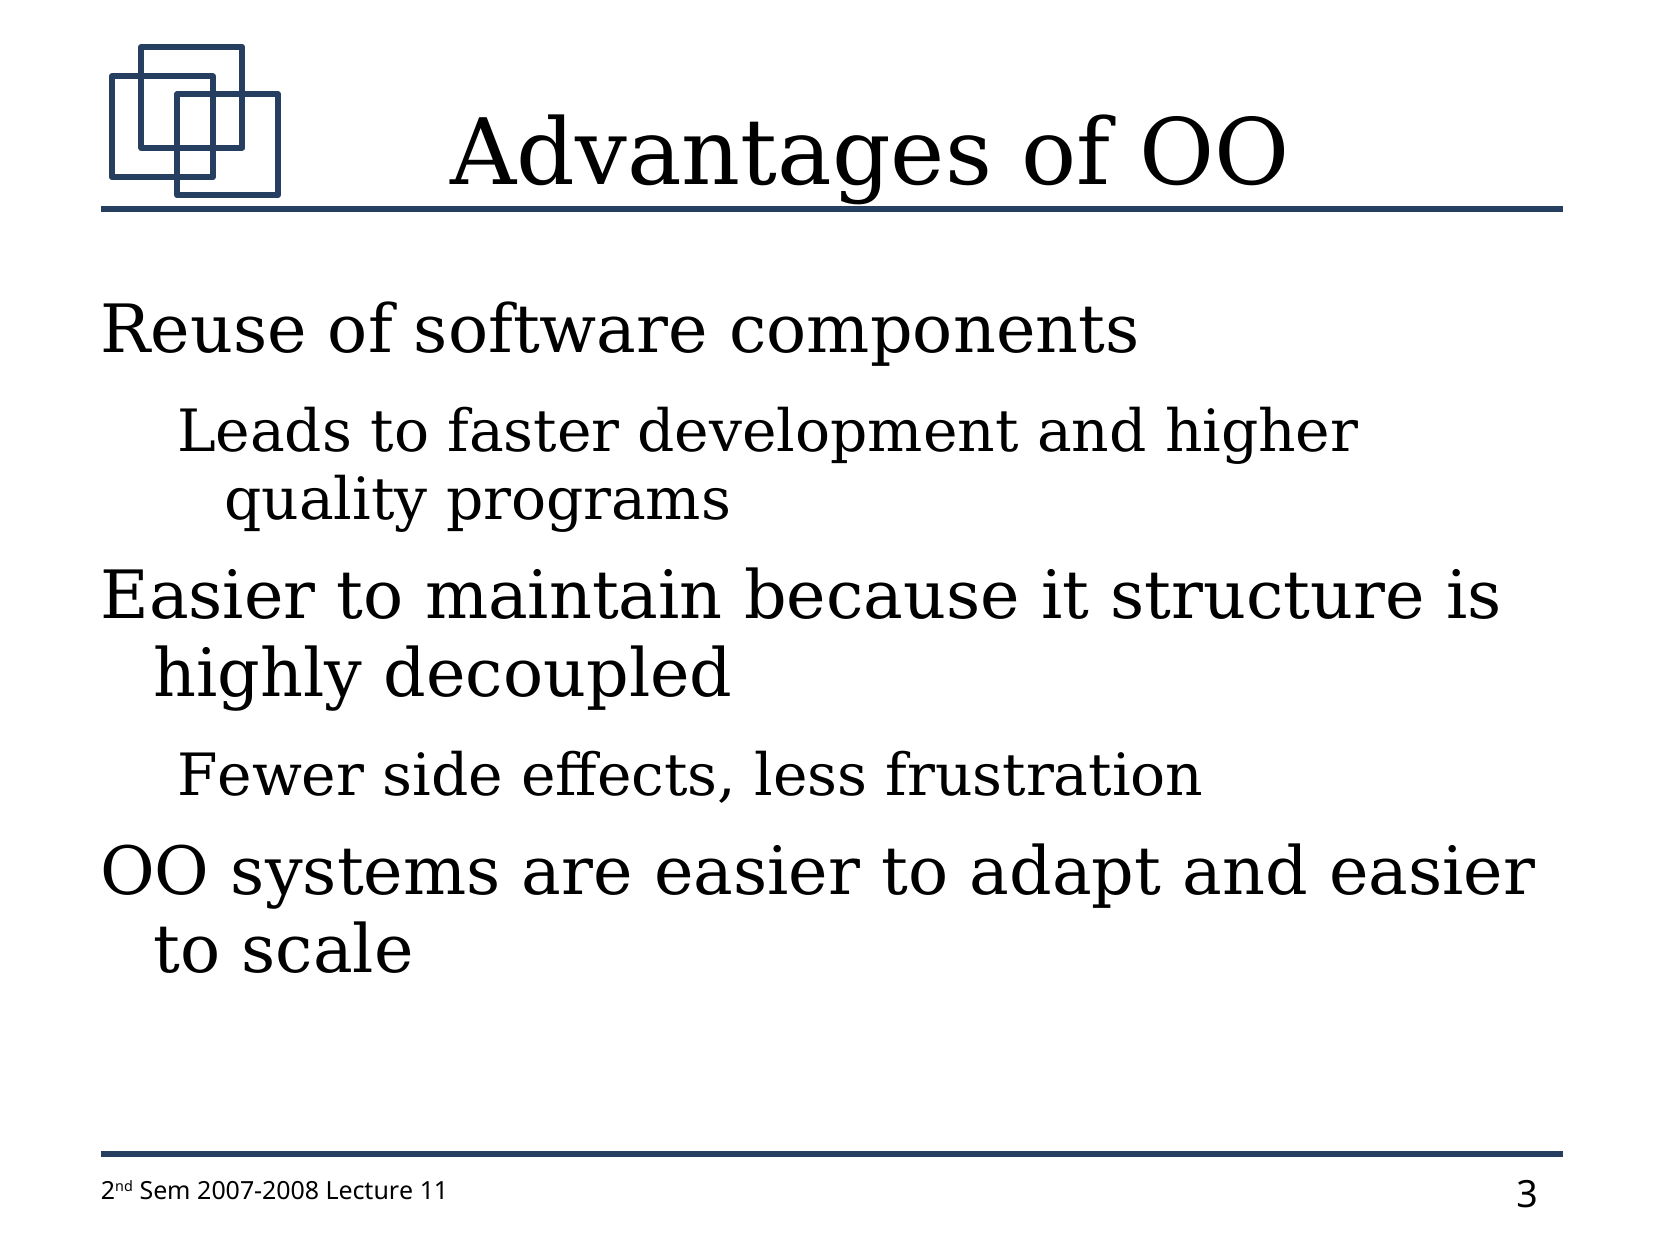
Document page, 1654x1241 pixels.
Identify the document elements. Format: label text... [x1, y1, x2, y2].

title Advantages of OO [82, 49, 1571, 257]
list Reuse of software components Leads to faster development and higher quality programs Easier to maintain because it structure is highly decoupled Fewer side effects, less frustration OO systems are easier to adapt and easier to scale [82, 290, 1571, 1109]
